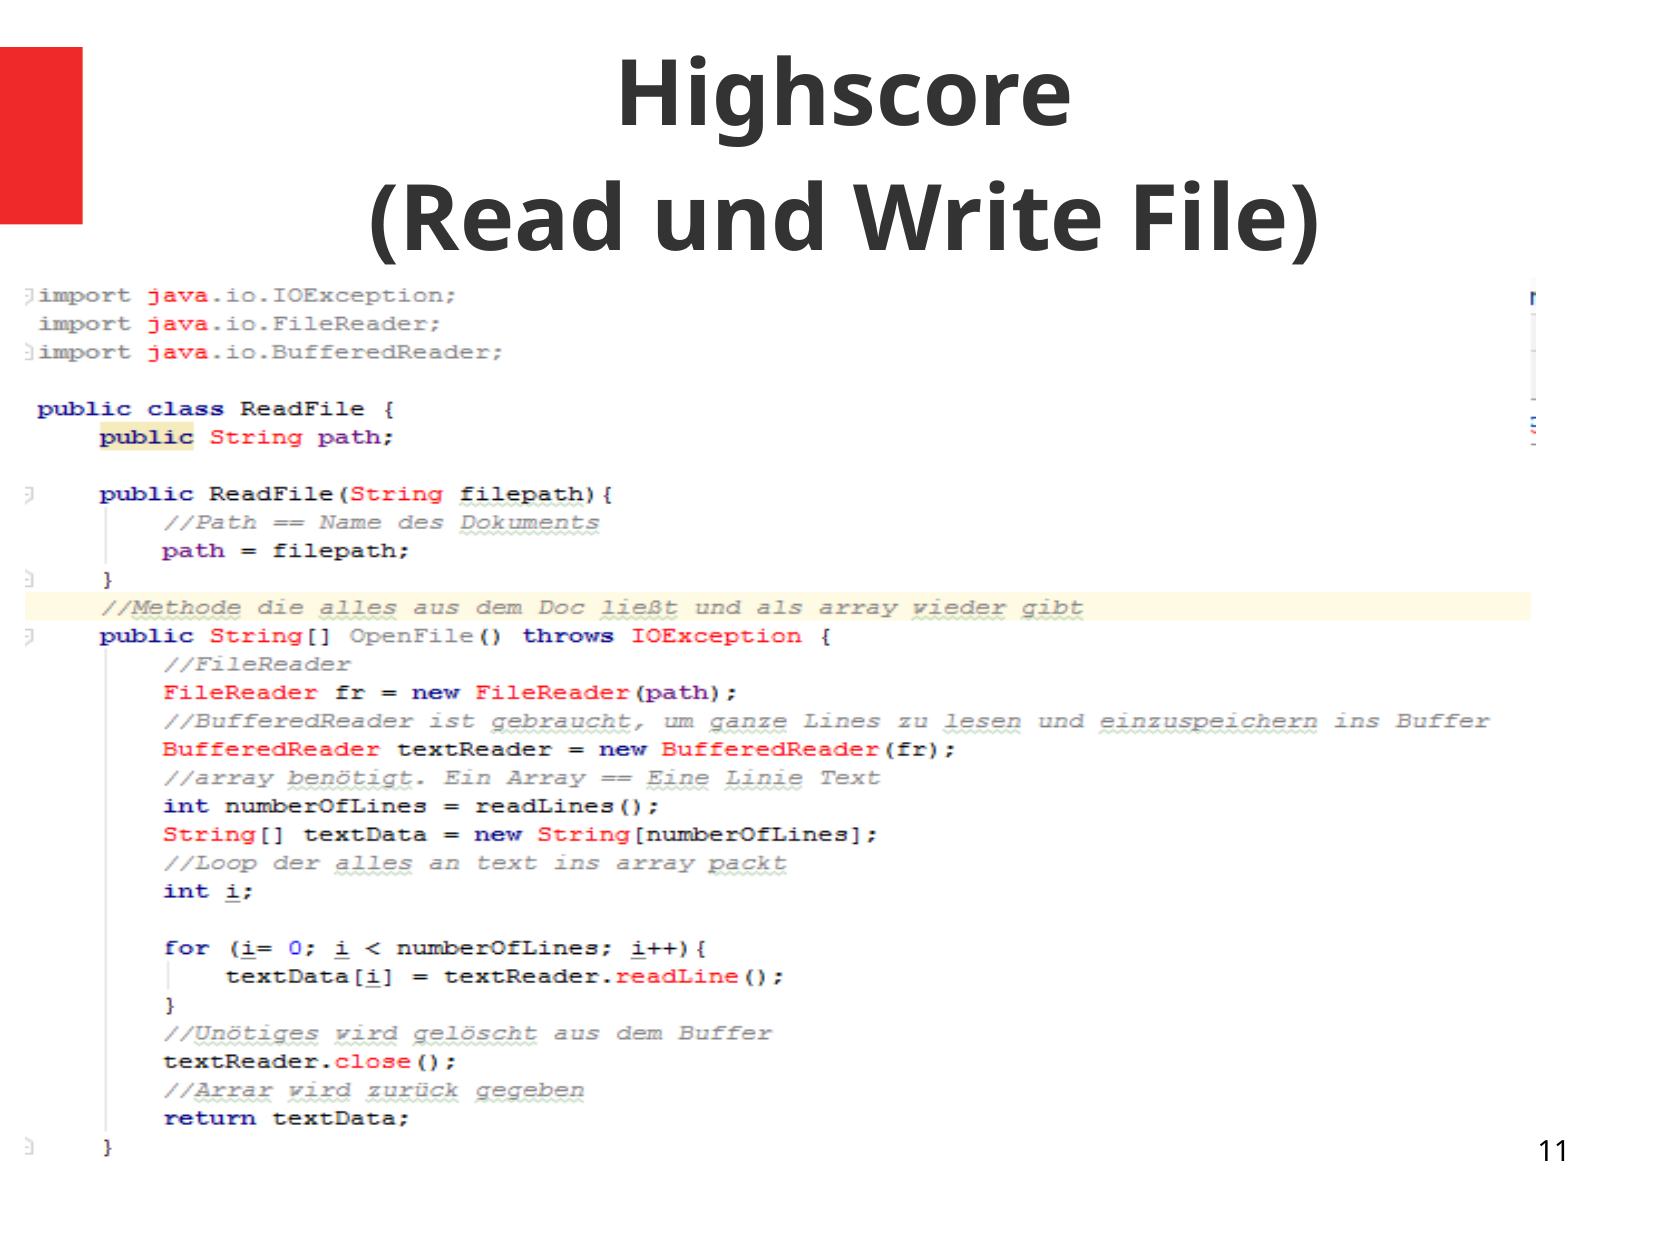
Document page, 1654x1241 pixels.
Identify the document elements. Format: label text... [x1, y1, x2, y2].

title Highscore (Read und Write File) [118, 27, 1571, 278]
picture [25, 277, 1536, 1175]
